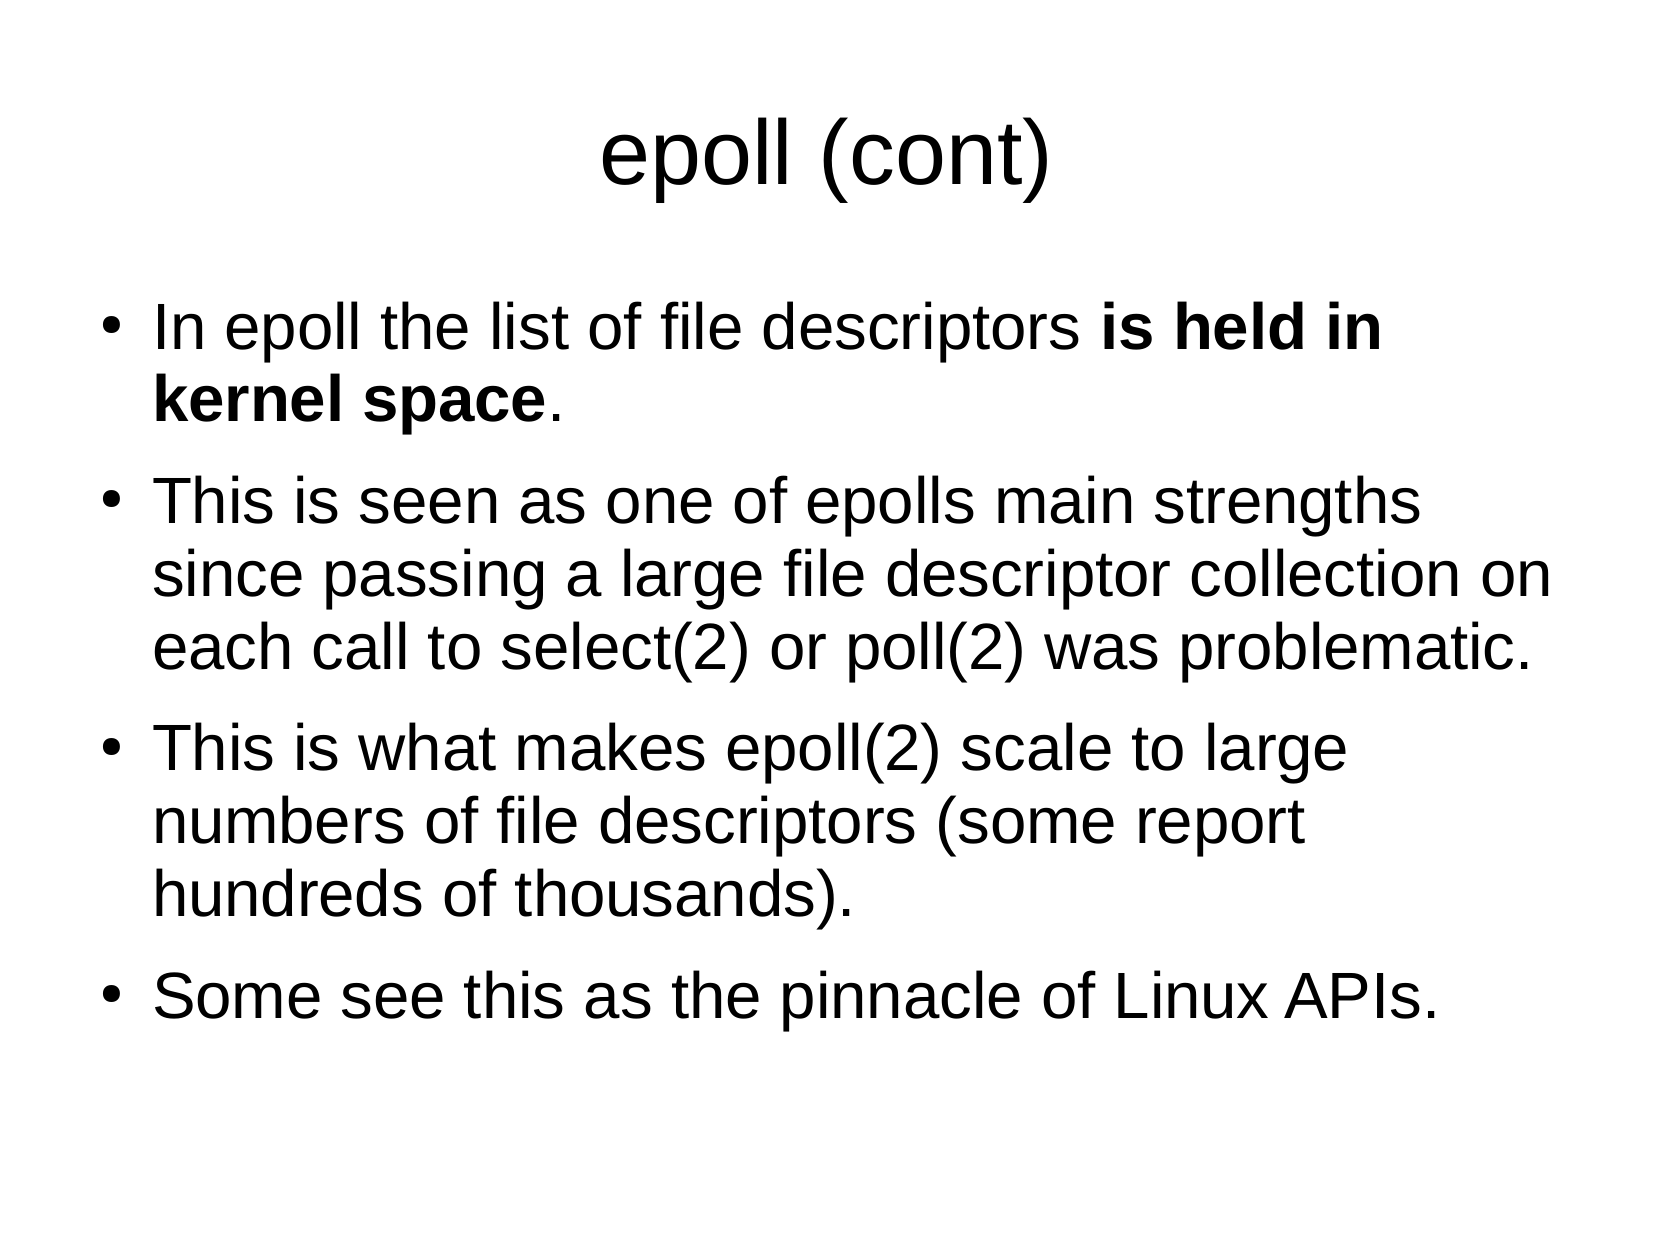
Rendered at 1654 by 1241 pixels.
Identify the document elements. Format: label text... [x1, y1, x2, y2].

title epoll (cont) [82, 49, 1571, 257]
list In epoll the list of file descriptors is held in kernel space. This is seen as one of epolls main strengths since passing a large file descriptor collection on each call to select(2) or poll(2) was problematic. This is what makes epoll(2) scale to large numbers of file descriptors (some report hundreds of thousands). Some see this as the pinnacle of Linux APIs. [82, 290, 1571, 1109]
